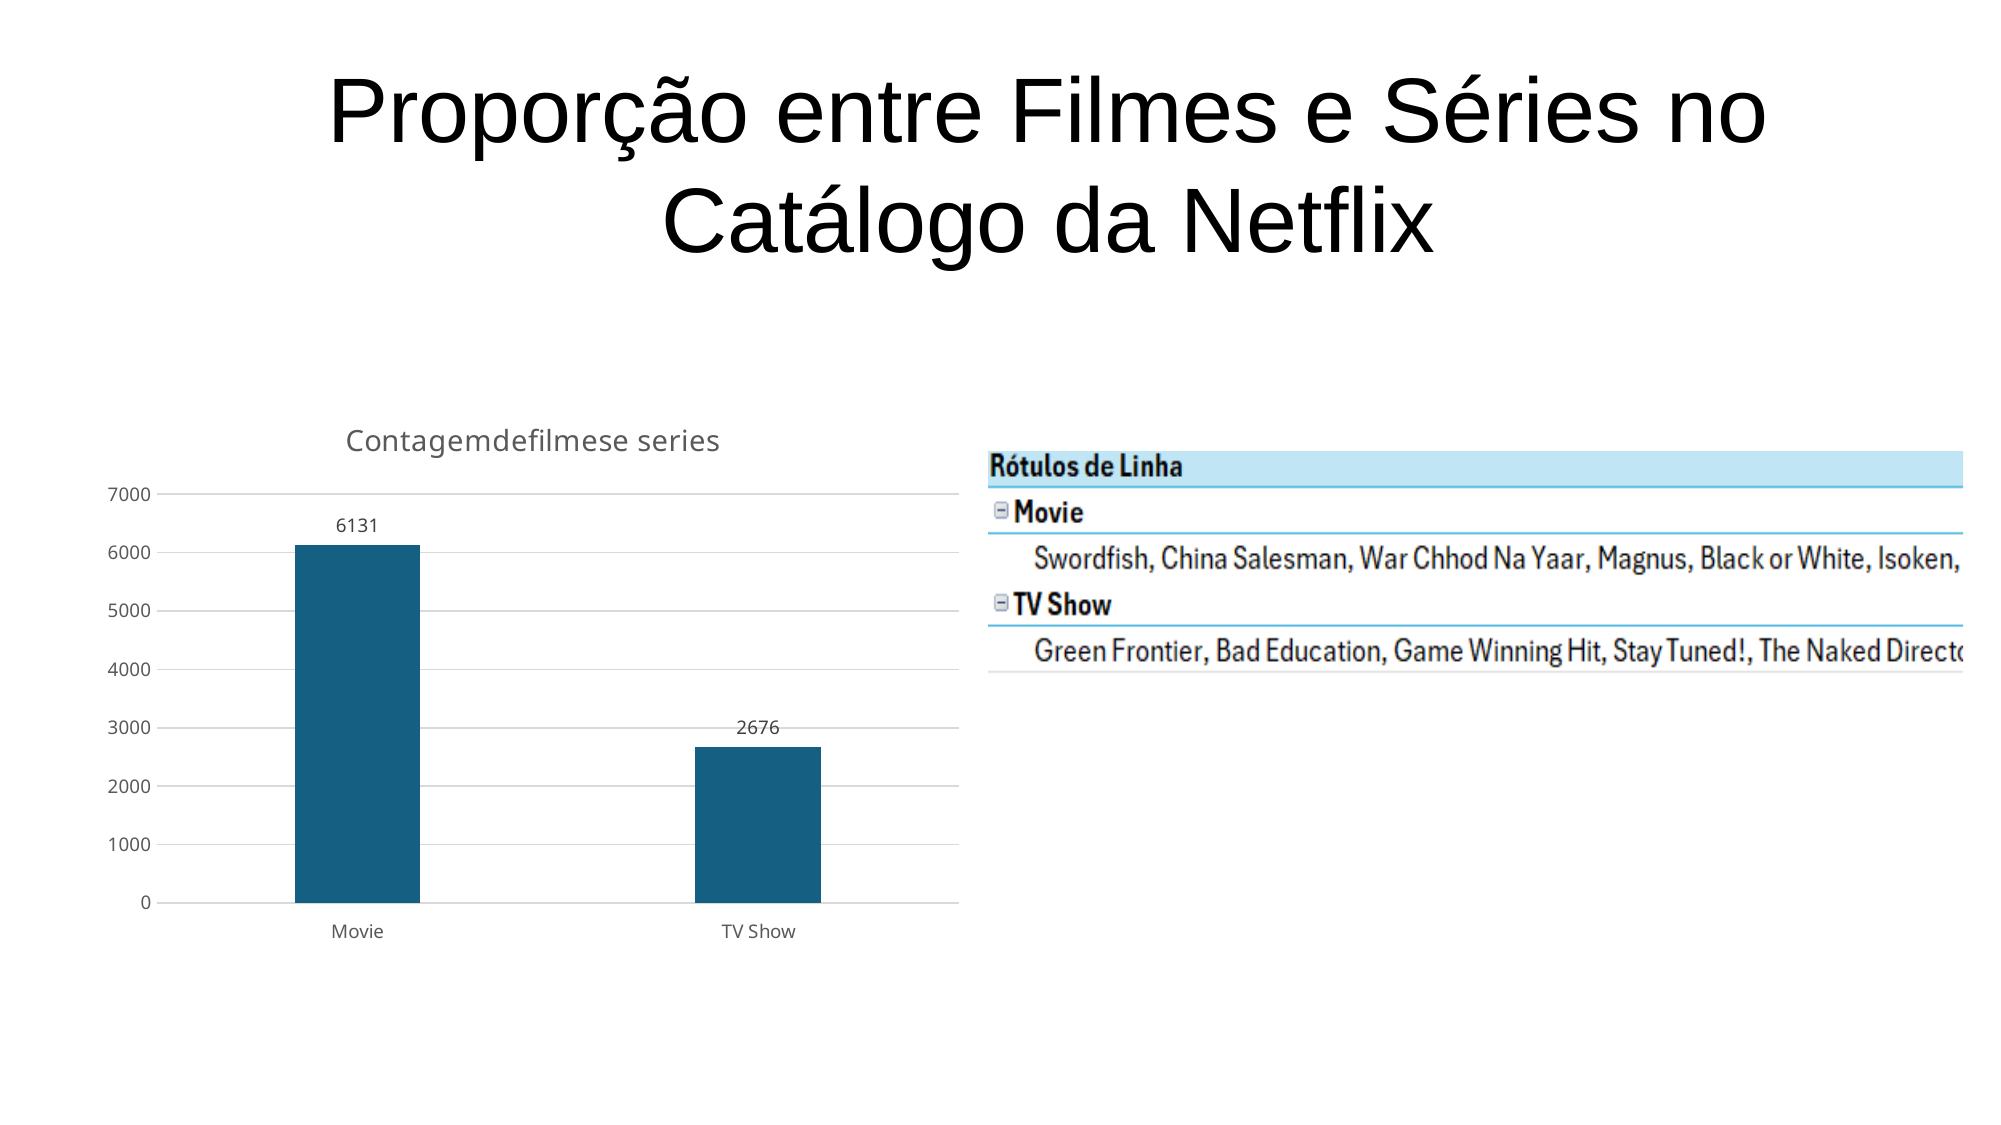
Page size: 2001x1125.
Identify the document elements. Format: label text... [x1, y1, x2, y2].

chart [90, 392, 977, 956]
picture [976, 451, 1964, 674]
title Proporção entre Filmes e Séries no Catálogo da Netflix [185, 0, 1913, 323]
